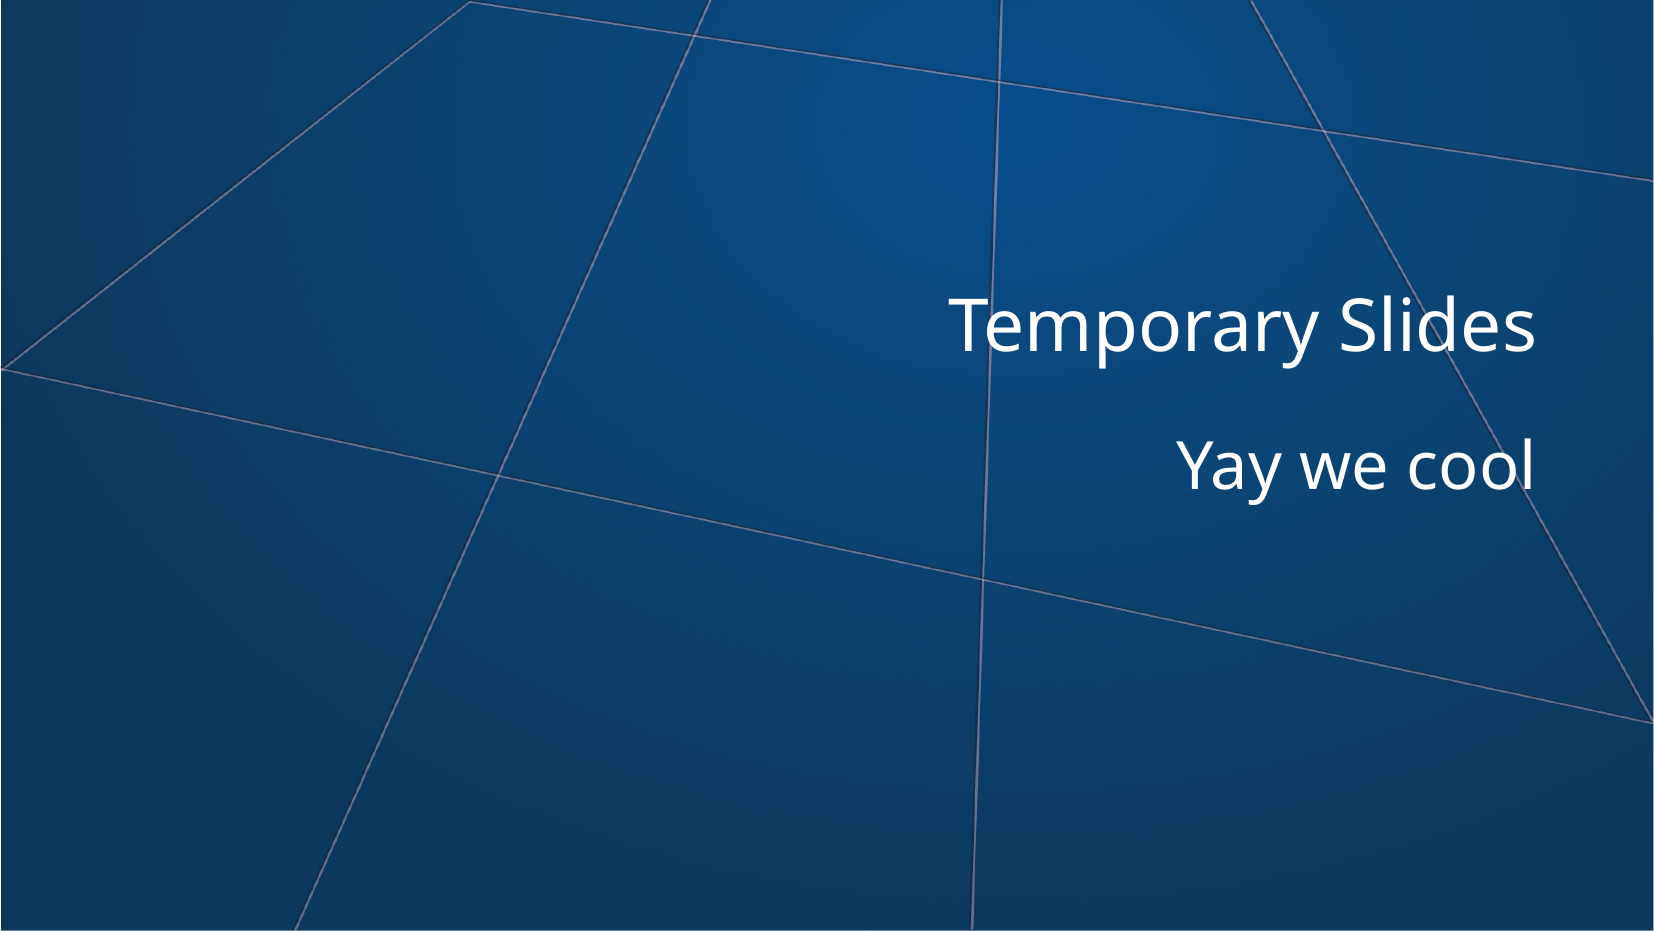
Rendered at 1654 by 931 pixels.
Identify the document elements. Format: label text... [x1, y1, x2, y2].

subtitle Yay we cool [846, 421, 1538, 507]
title Temporary Slides [570, 253, 1538, 394]
picture [0, 0, 1654, 931]
